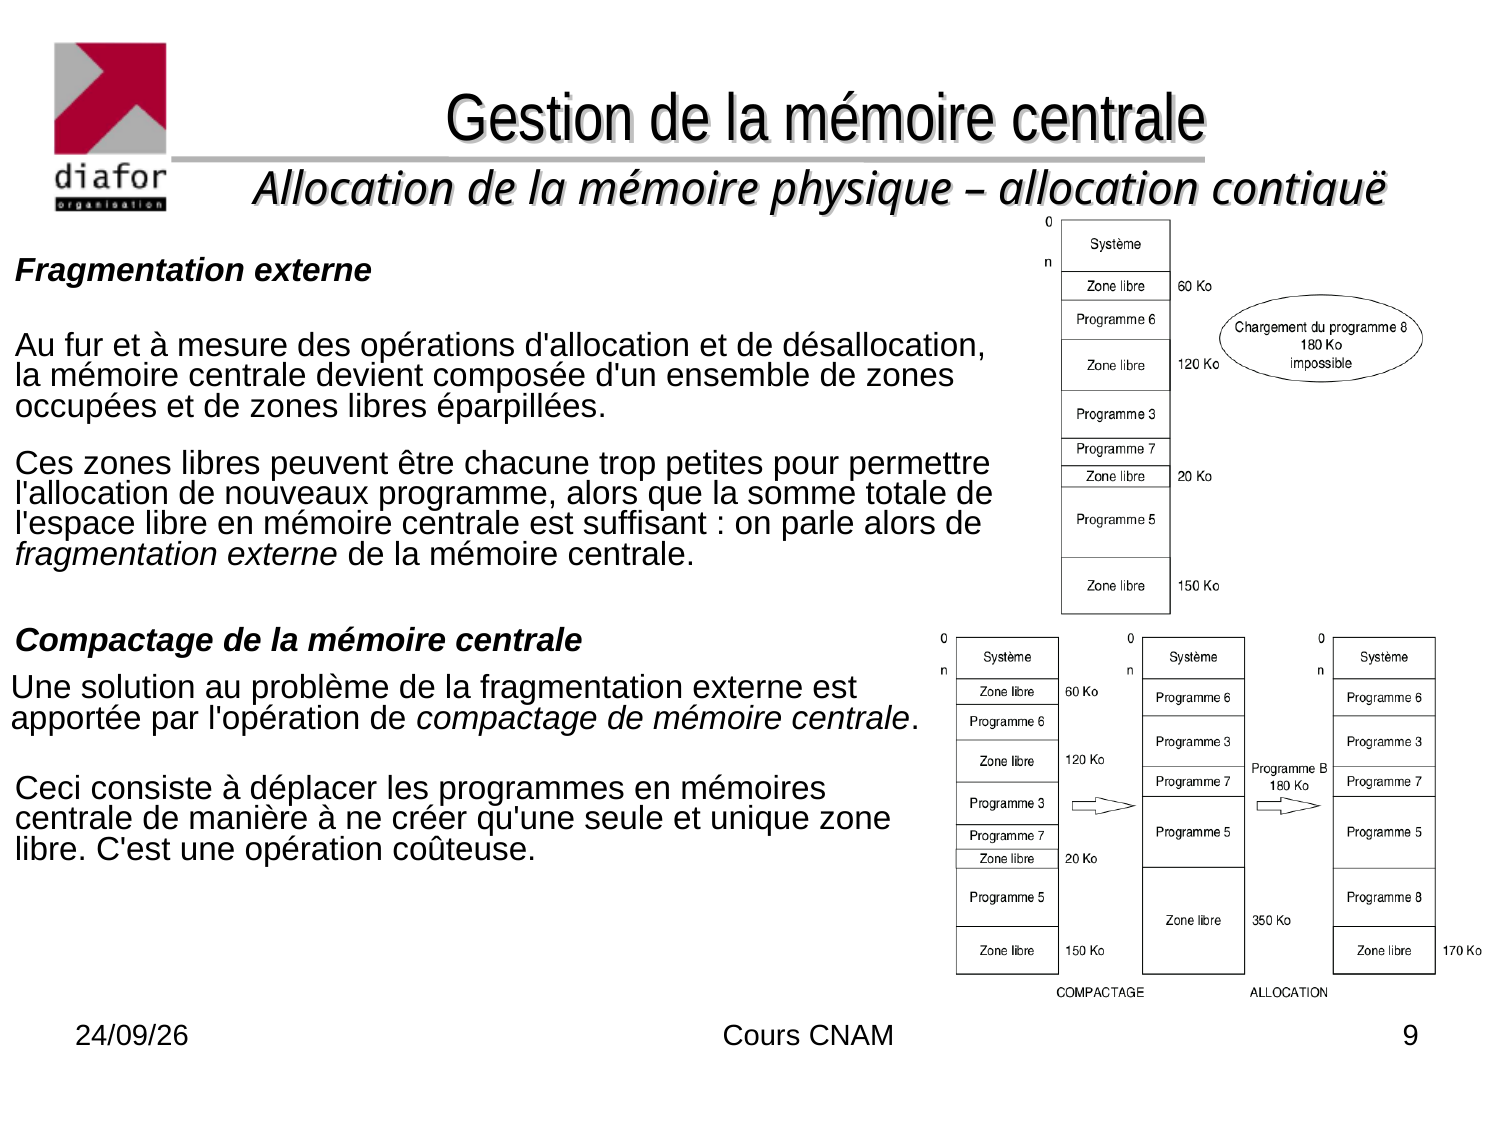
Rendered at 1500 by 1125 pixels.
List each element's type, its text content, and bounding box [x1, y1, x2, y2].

text_box Ceci consiste à déplacer les programmes en mémoires centrale de manière à ne créer qu'une seule et unique zone libre. C'est une opération coûteuse. [0, 767, 916, 874]
text_box Compactage de la mémoire centrale [0, 620, 599, 666]
text_box Ces zones libres peuvent être chacune trop petites pour permettre l'allocation de nouveaux programme, alors que la somme totale de l'espace libre en mémoire centrale est suffisant : on parle alors de fragmentation externe de la mémoire centrale. [0, 442, 1034, 579]
title Gestion de la mémoire centrale Allocation de la mémoire physique – allocation contiguë [151, 45, 1500, 250]
text_box Une solution au problème de la fragmentation externe est apportée par l'opération de compactage de mémoire centrale. [0, 667, 933, 743]
text_box Au fur et à mesure des opérations d'allocation et de désallocation, la mémoire centrale devient composée d'un ensemble de zones occupées et de zones libres éparpillées. [0, 324, 1003, 431]
text_box Fragmentation externe [0, 250, 388, 296]
picture [933, 206, 1495, 1004]
picture [53, 42, 168, 213]
